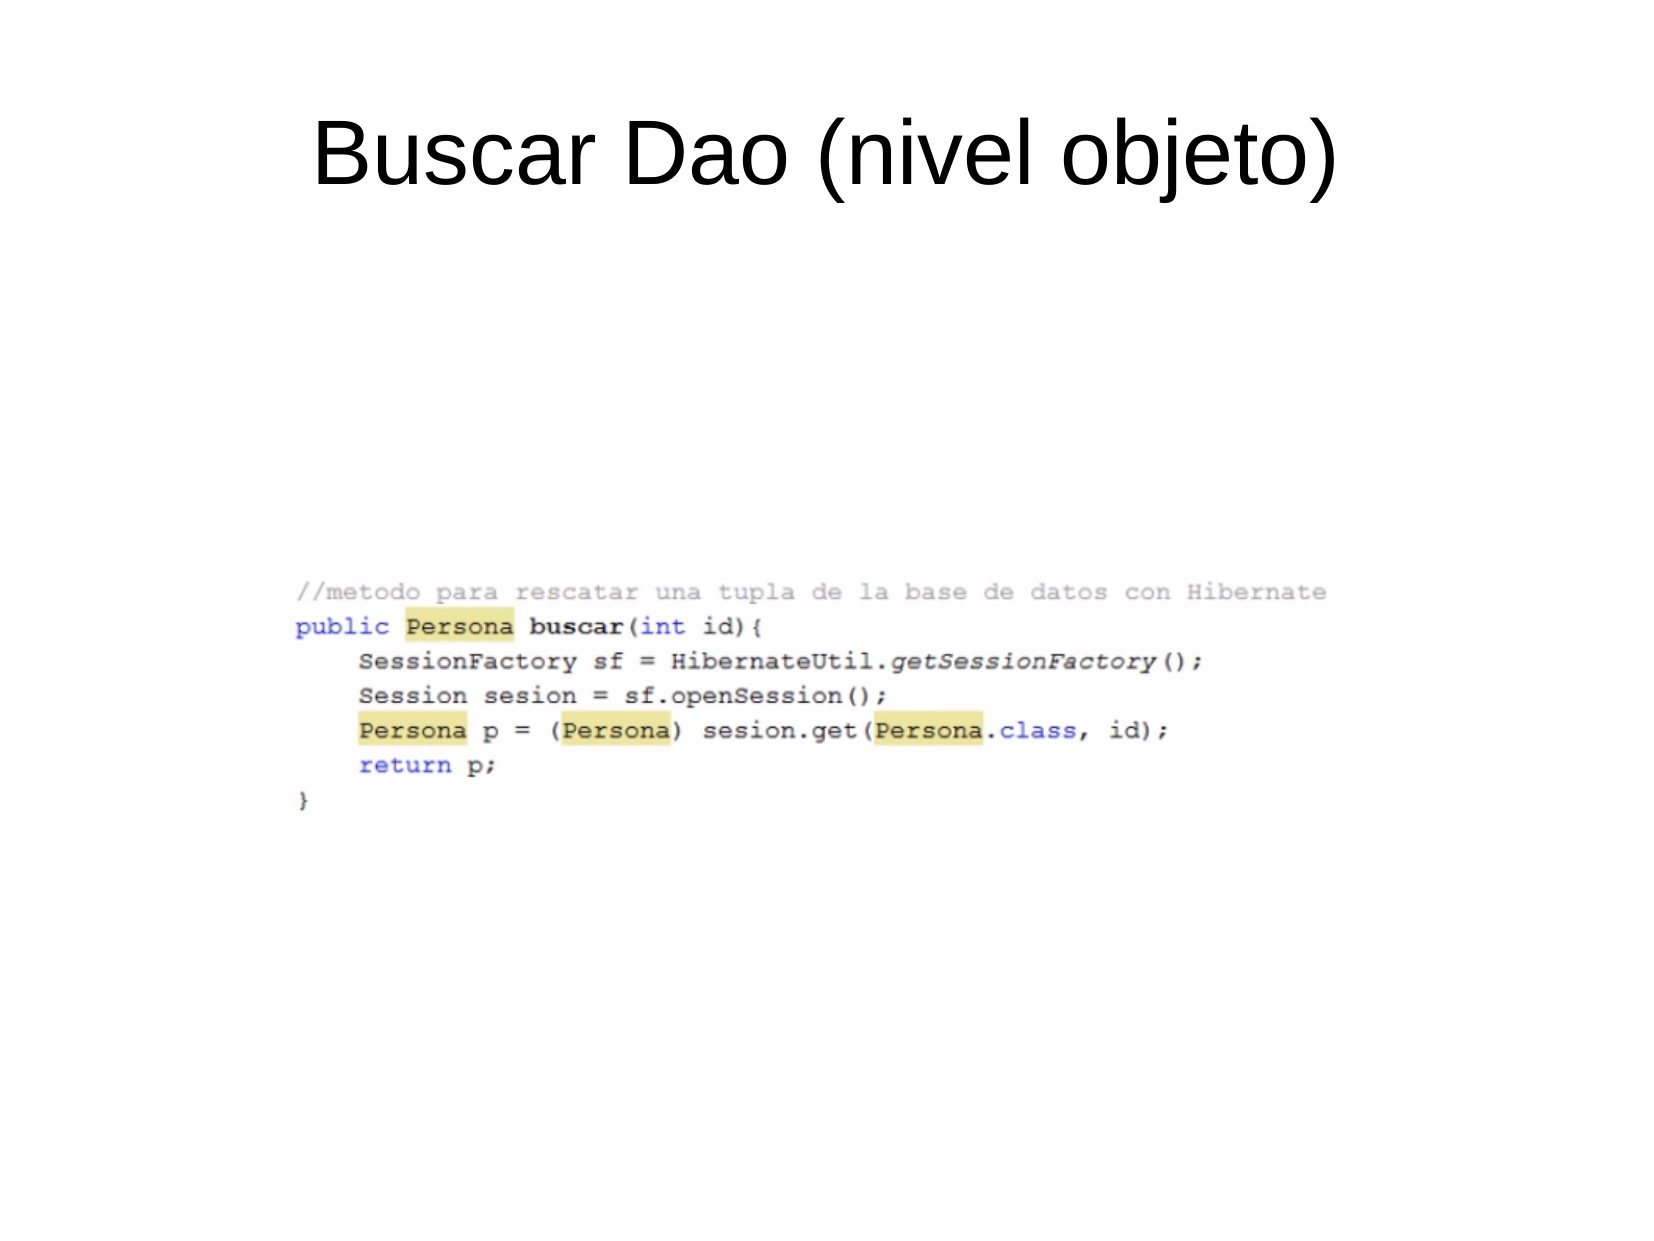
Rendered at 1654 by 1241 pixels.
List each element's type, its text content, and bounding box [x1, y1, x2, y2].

picture [265, 560, 1468, 829]
title Buscar Dao (nivel objeto) [82, 49, 1571, 257]
